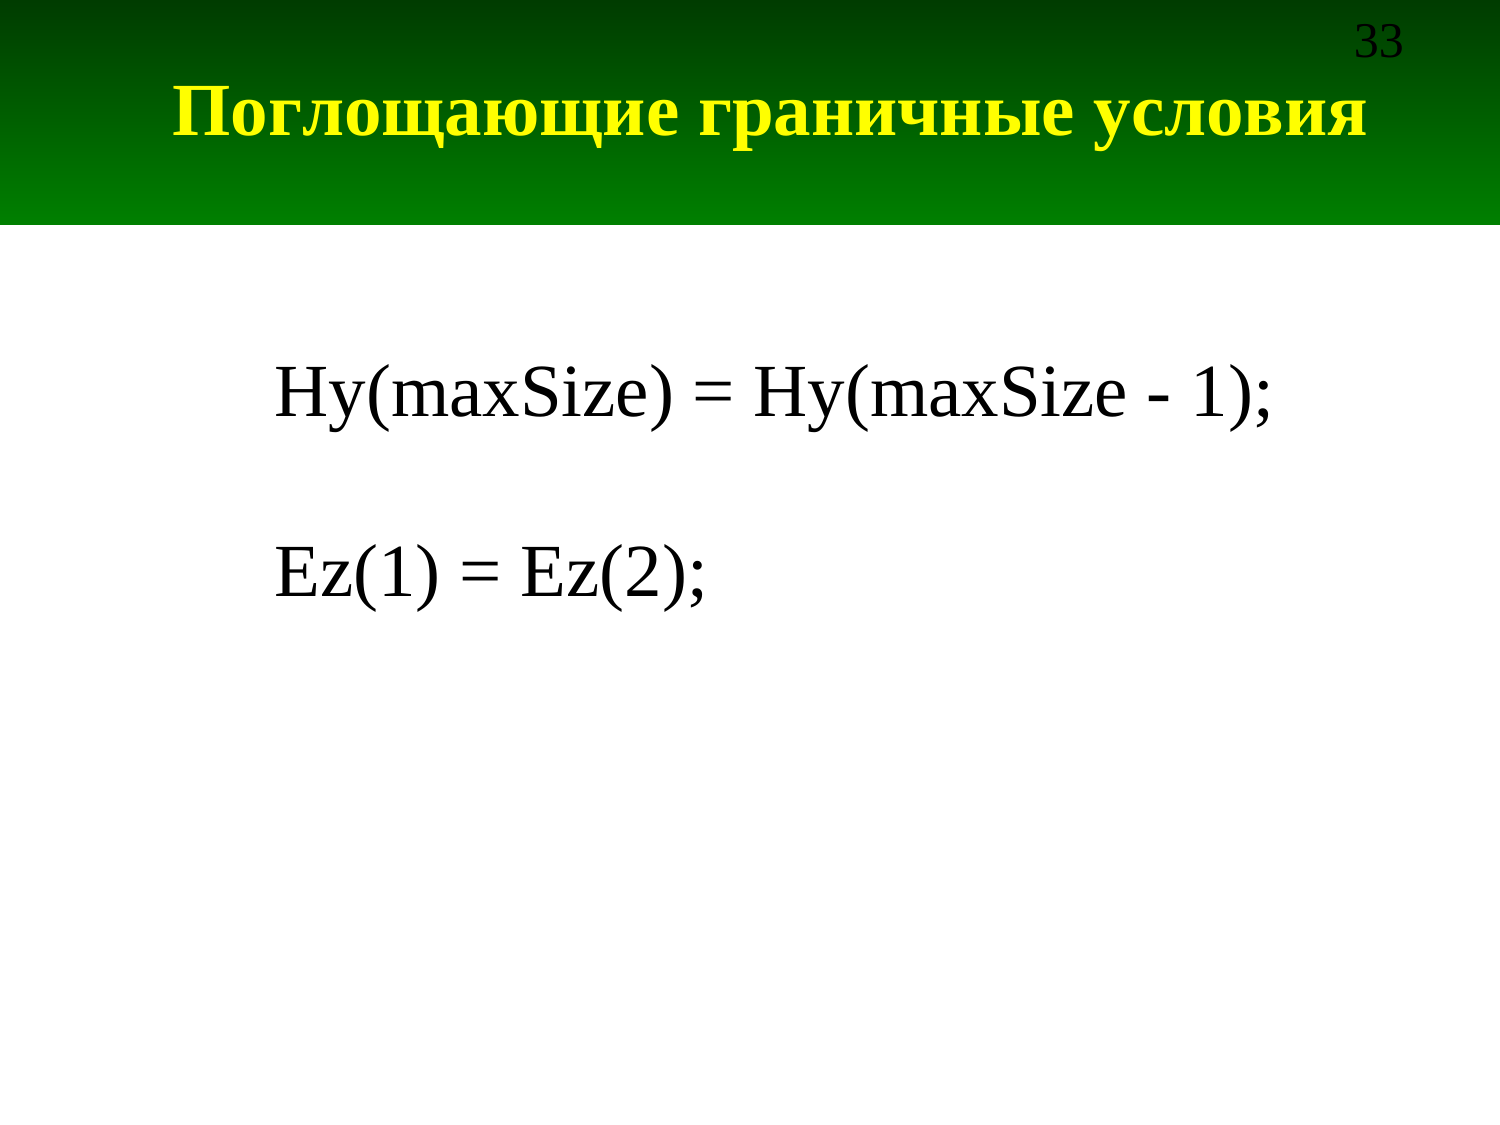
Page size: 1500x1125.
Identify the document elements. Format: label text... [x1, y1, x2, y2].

text_box Hy(maxSize) = Hy(maxSize - 1); Ez(1) = Ez(2); [259, 333, 1329, 709]
title Поглощающие граничные условия [100, 7, 1441, 204]
